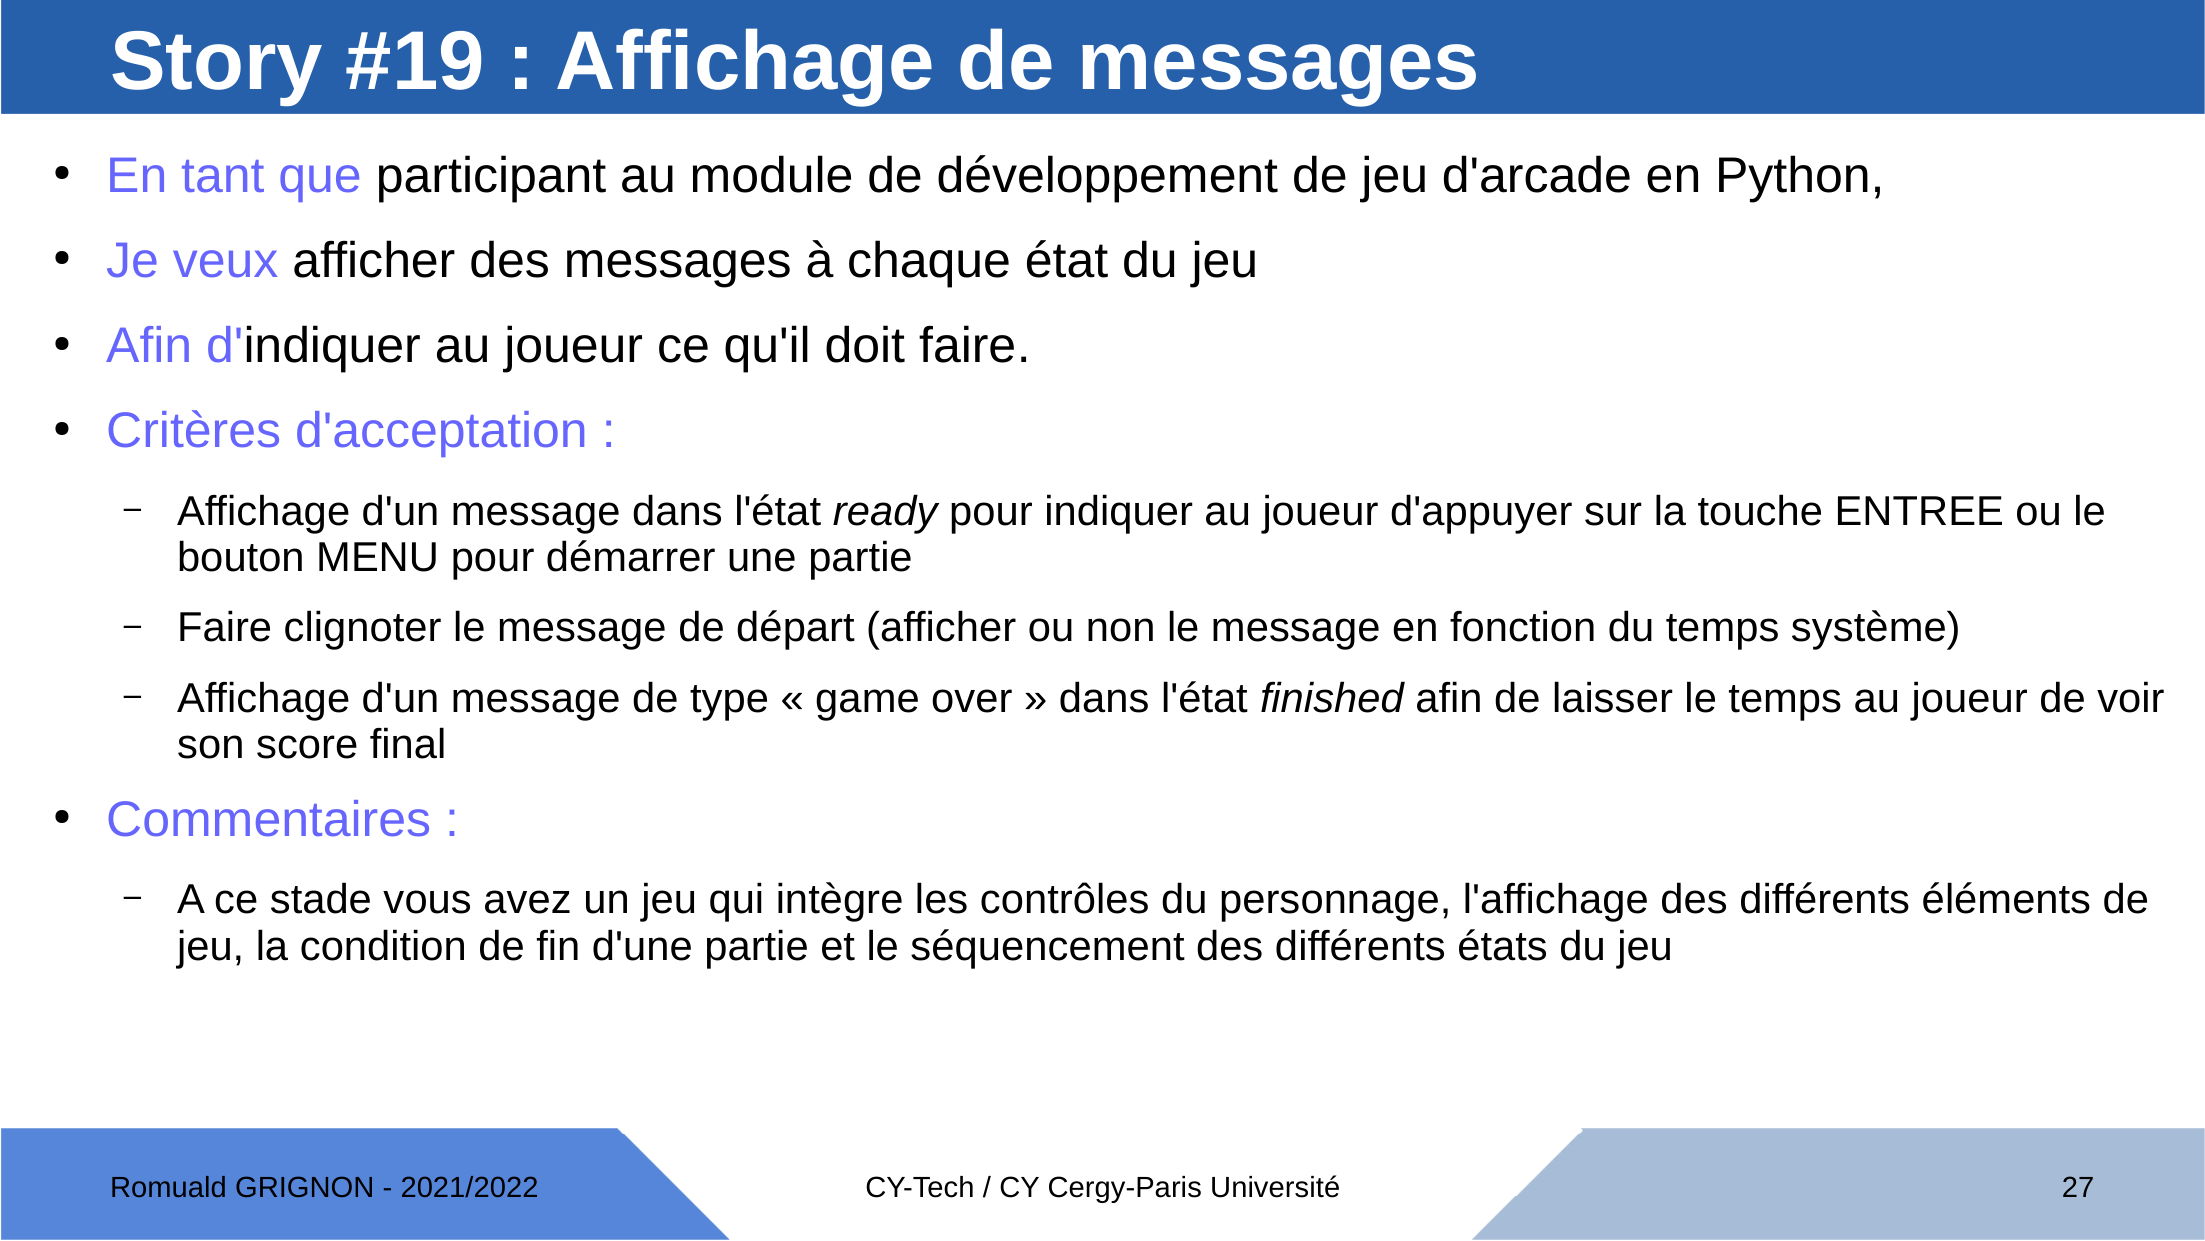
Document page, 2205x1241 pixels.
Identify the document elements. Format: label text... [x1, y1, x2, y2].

list En tant que participant au module de développement de jeu d'arcade en Python, Je veux afficher des messages à chaque état du jeu Afin d'indiquer au joueur ce qu'il doit faire. Critères d'acceptation : Affichage d'un message dans l'état ready pour indiquer au joueur d'appuyer sur la touche ENTREE ou le bouton MENU pour démarrer une partie Faire clignoter le message de départ (afficher ou non le message en fonction du temps système) Affichage d'un message de type « game over » dans l'état finished afin de laisser le temps au joueur de voir son score final Commentaires : A ce stade vous avez un jeu qui intègre les contrôles du personnage, l'affichage des différents éléments de jeu, la condition de fin d'une partie et le séquencement des différents états du jeu [35, 217, 2186, 1087]
picture [0, 0, 2205, 1241]
title Story #19 : Affichage de messages [110, 49, 2095, 217]
